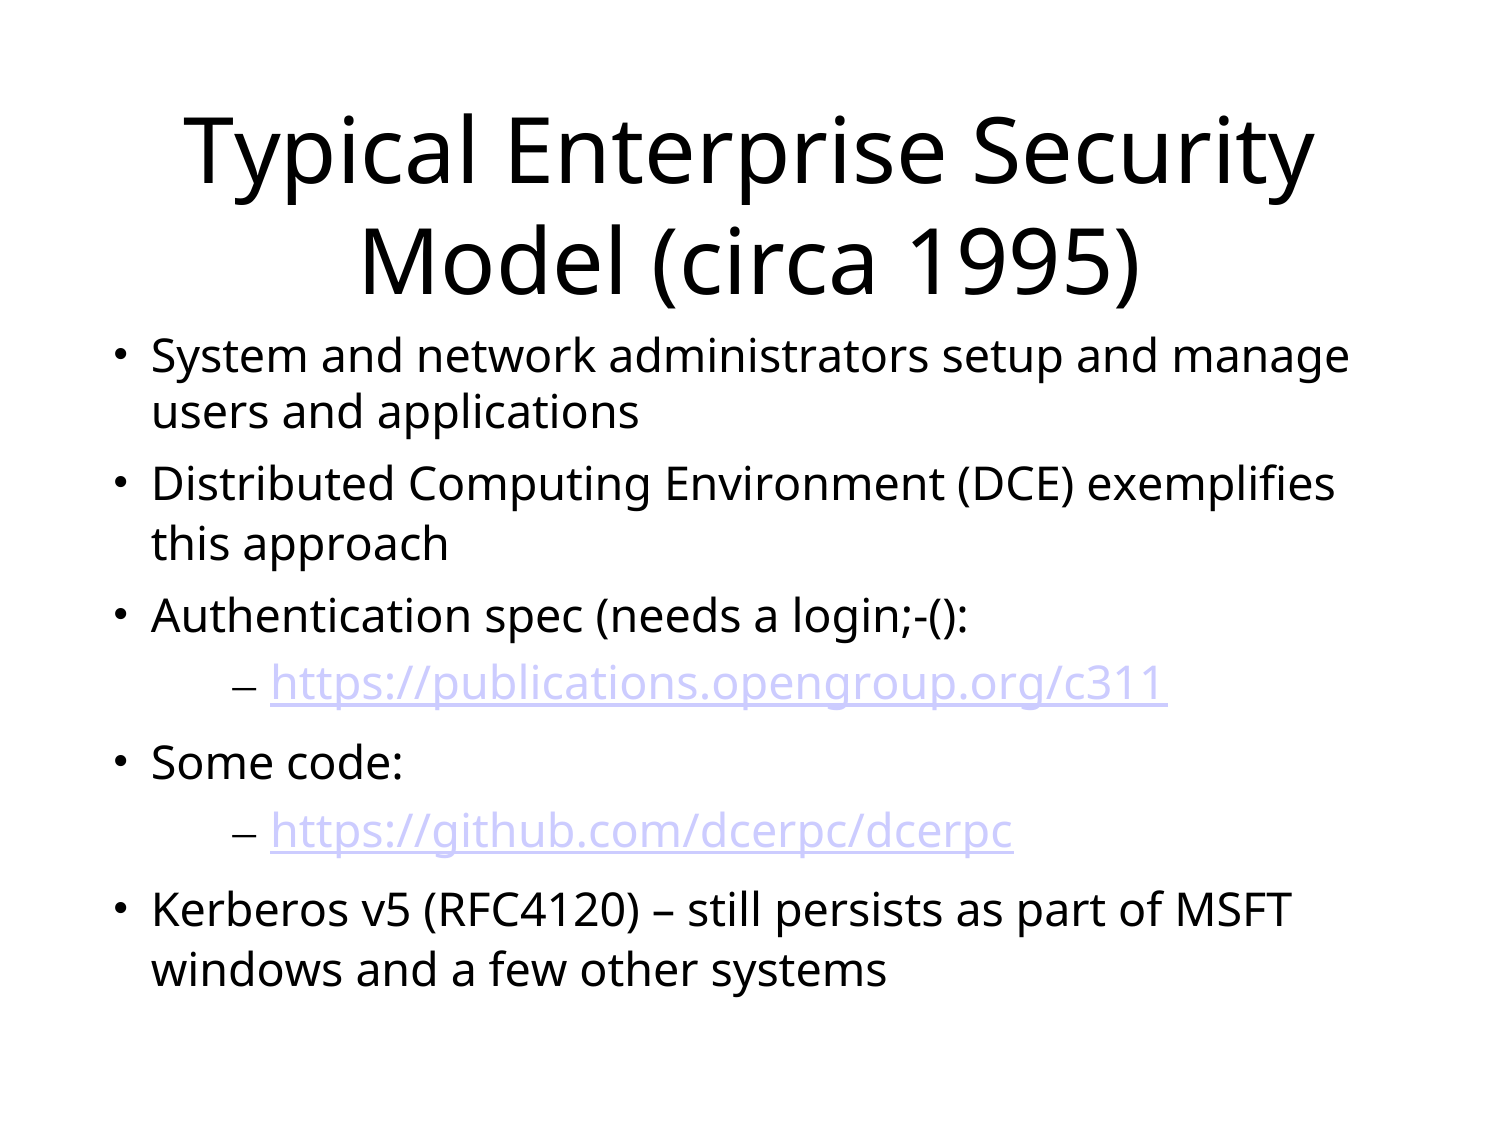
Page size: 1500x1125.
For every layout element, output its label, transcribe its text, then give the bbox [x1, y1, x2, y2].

list System and network administrators setup and manage users and applications Distributed Computing Environment (DCE) exemplifies this approach Authentication spec (needs a login;-(): https://publications.opengroup.org/c311 Some code: https://github.com/dcerpc/dcerpc Kerberos v5 (RFC4120) – still persists as part of MSFT windows and a few other systems [112, 324, 1388, 1000]
title Typical Enterprise Security Model (circa 1995)‏ [112, 88, 1388, 316]
